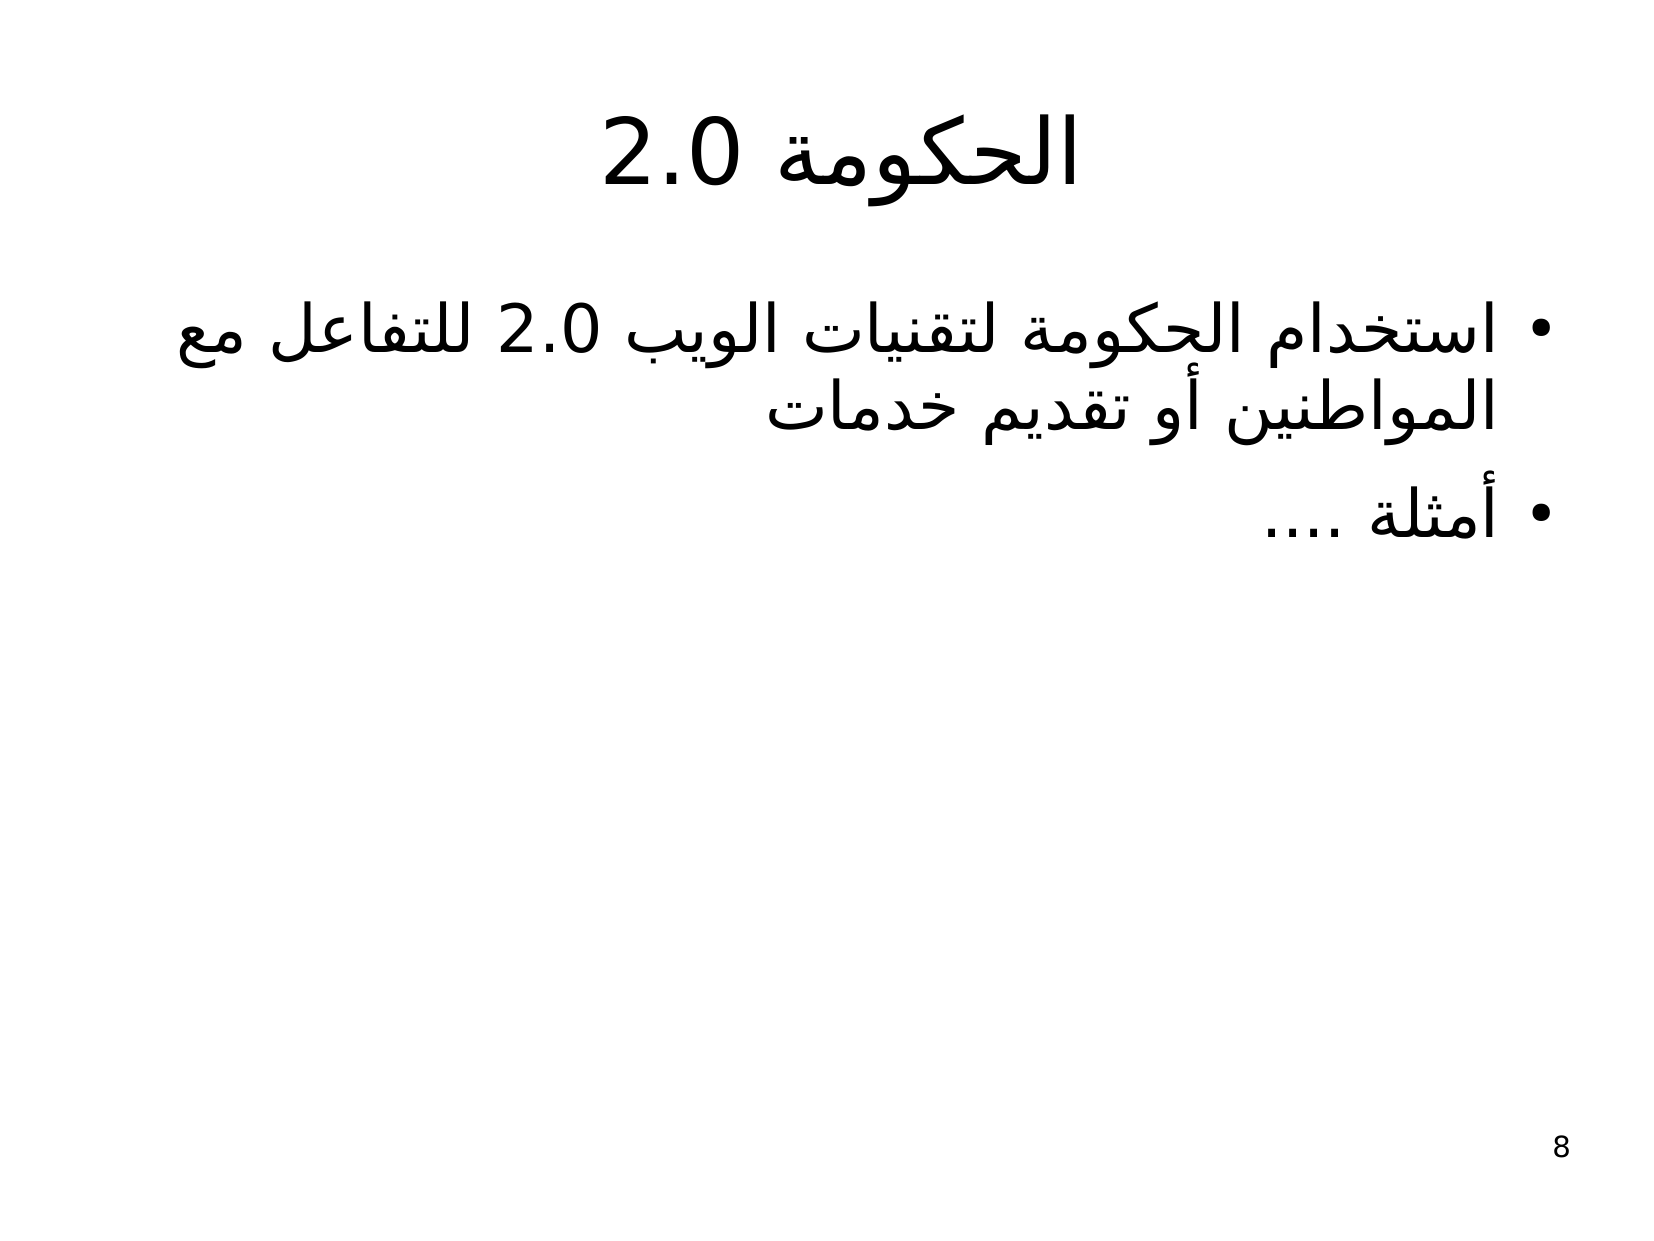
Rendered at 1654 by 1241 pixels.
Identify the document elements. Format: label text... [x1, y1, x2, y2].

list استخدام الحكومة لتقنيات الويب 2.0 للتفاعل مع المواطنين أو تقديم خدمات أمثلة .... [82, 290, 1571, 1010]
title الحكومة 2.0 [82, 49, 1571, 257]
